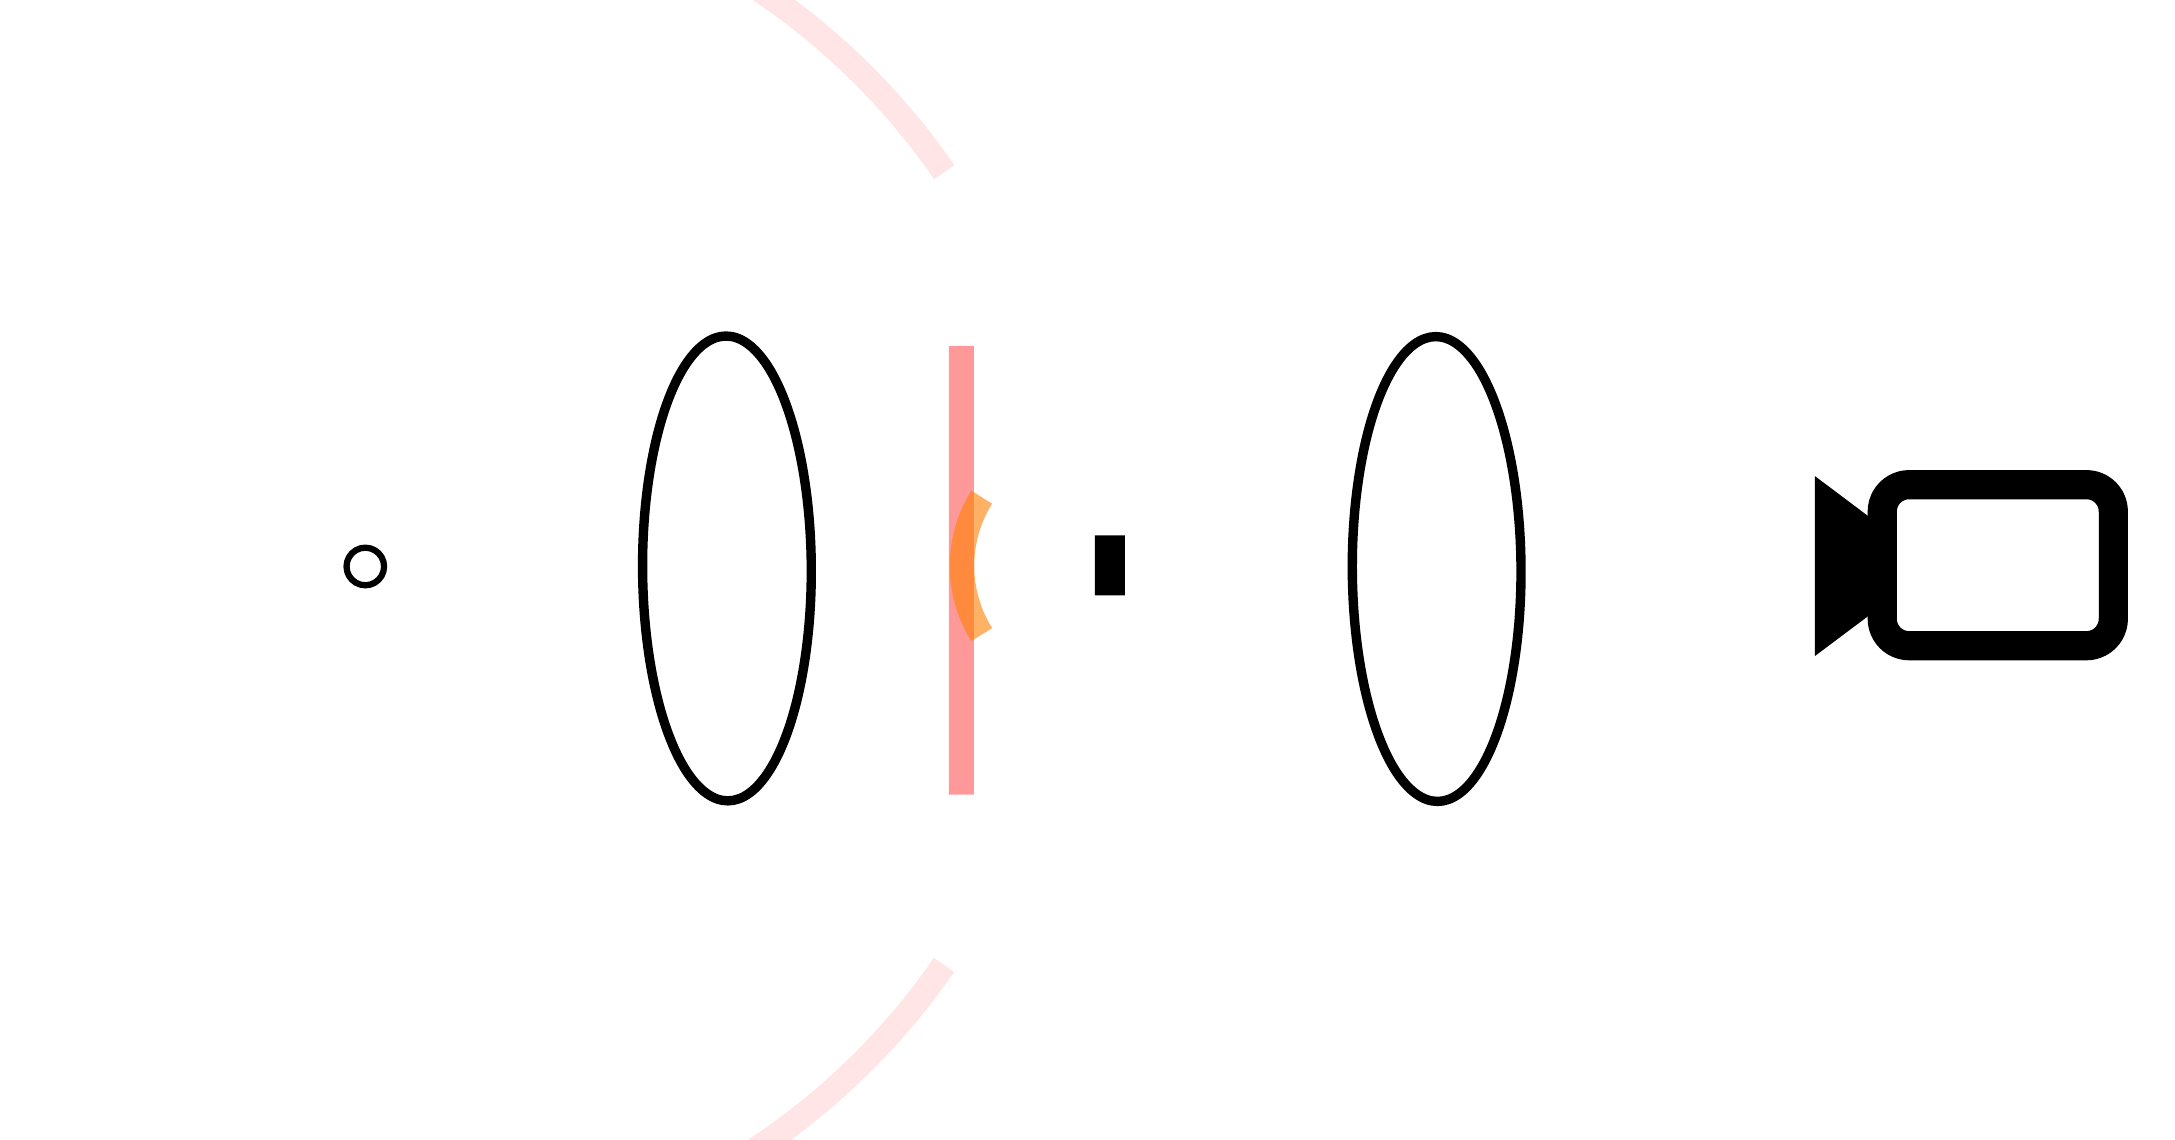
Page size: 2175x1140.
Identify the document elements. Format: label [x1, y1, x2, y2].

text_box [1814, 476, 1875, 657]
text_box [642, 0, 1747, 1140]
text_box [1882, 484, 2114, 646]
